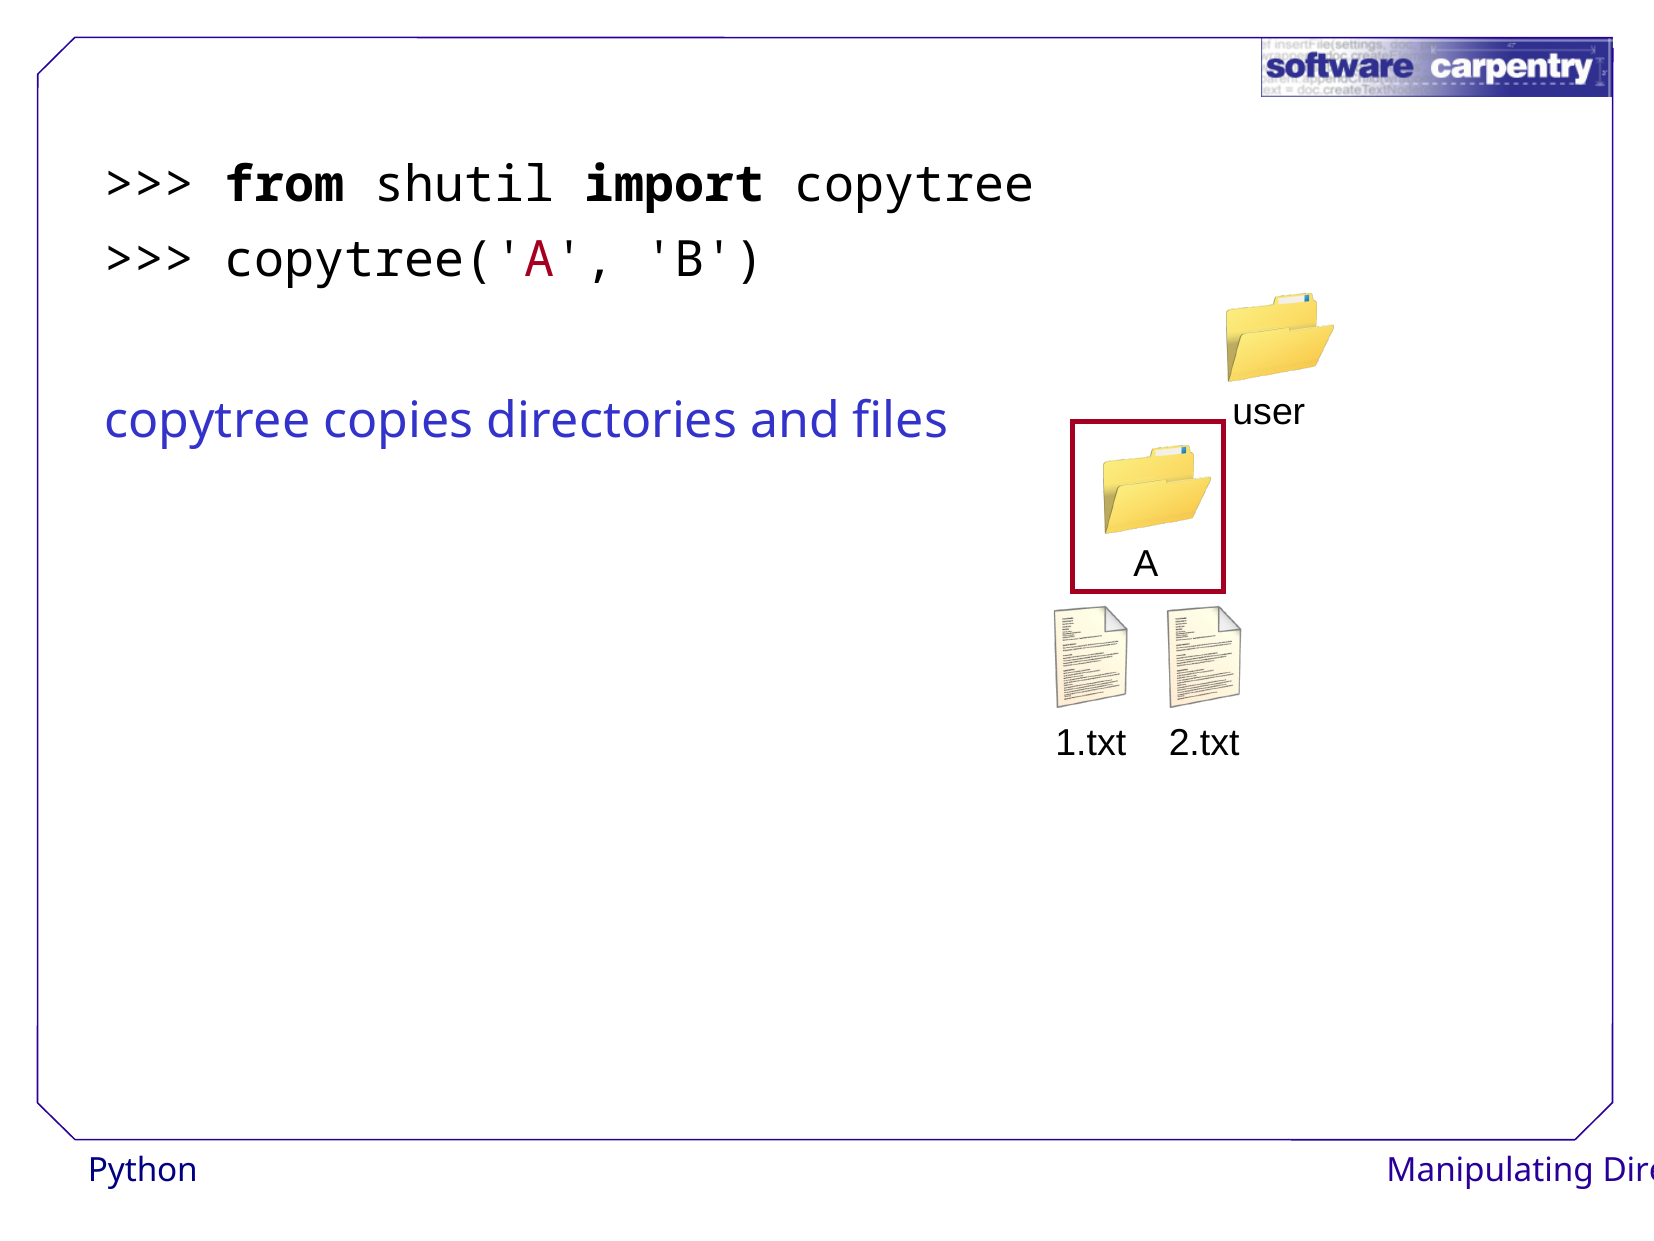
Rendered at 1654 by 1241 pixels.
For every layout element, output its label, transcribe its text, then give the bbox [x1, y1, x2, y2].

text_box copytree copies directories and files [89, 364, 809, 460]
text_box 2.txt [1153, 713, 1255, 772]
picture [1034, 599, 1262, 714]
text_box user [1217, 383, 1321, 441]
picture [1261, 39, 1613, 97]
text_box A [1118, 547, 1174, 589]
picture [1222, 279, 1338, 395]
text_box >>> from shutil import copytree >>> copytree('A', 'B') [89, 128, 1512, 1037]
text_box 1.txt [1040, 713, 1142, 772]
picture [1099, 431, 1215, 547]
